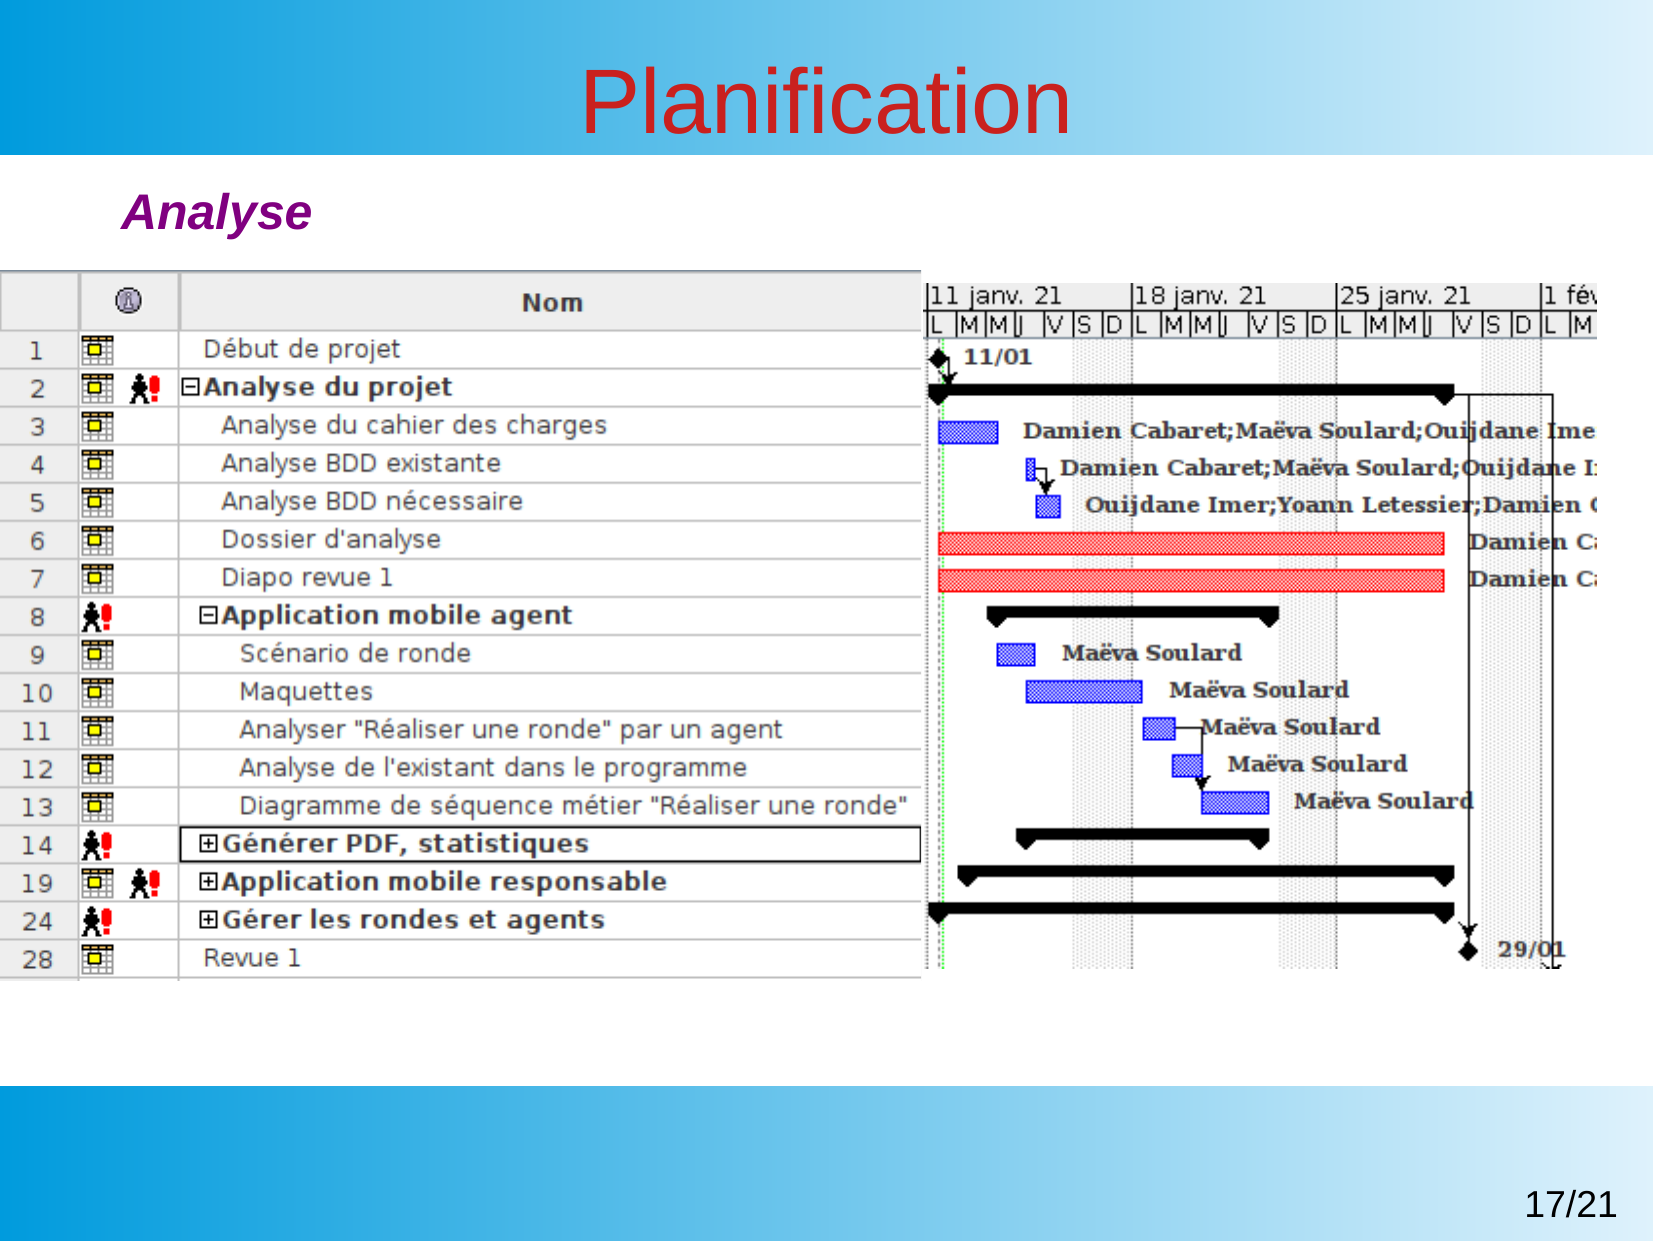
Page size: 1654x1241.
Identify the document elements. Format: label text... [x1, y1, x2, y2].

title Planification [82, 49, 1571, 155]
text_box Analyse [106, 177, 851, 248]
picture [0, 270, 922, 981]
picture [923, 283, 1597, 969]
text_box <numéro>/21 [1509, 1175, 1654, 1241]
